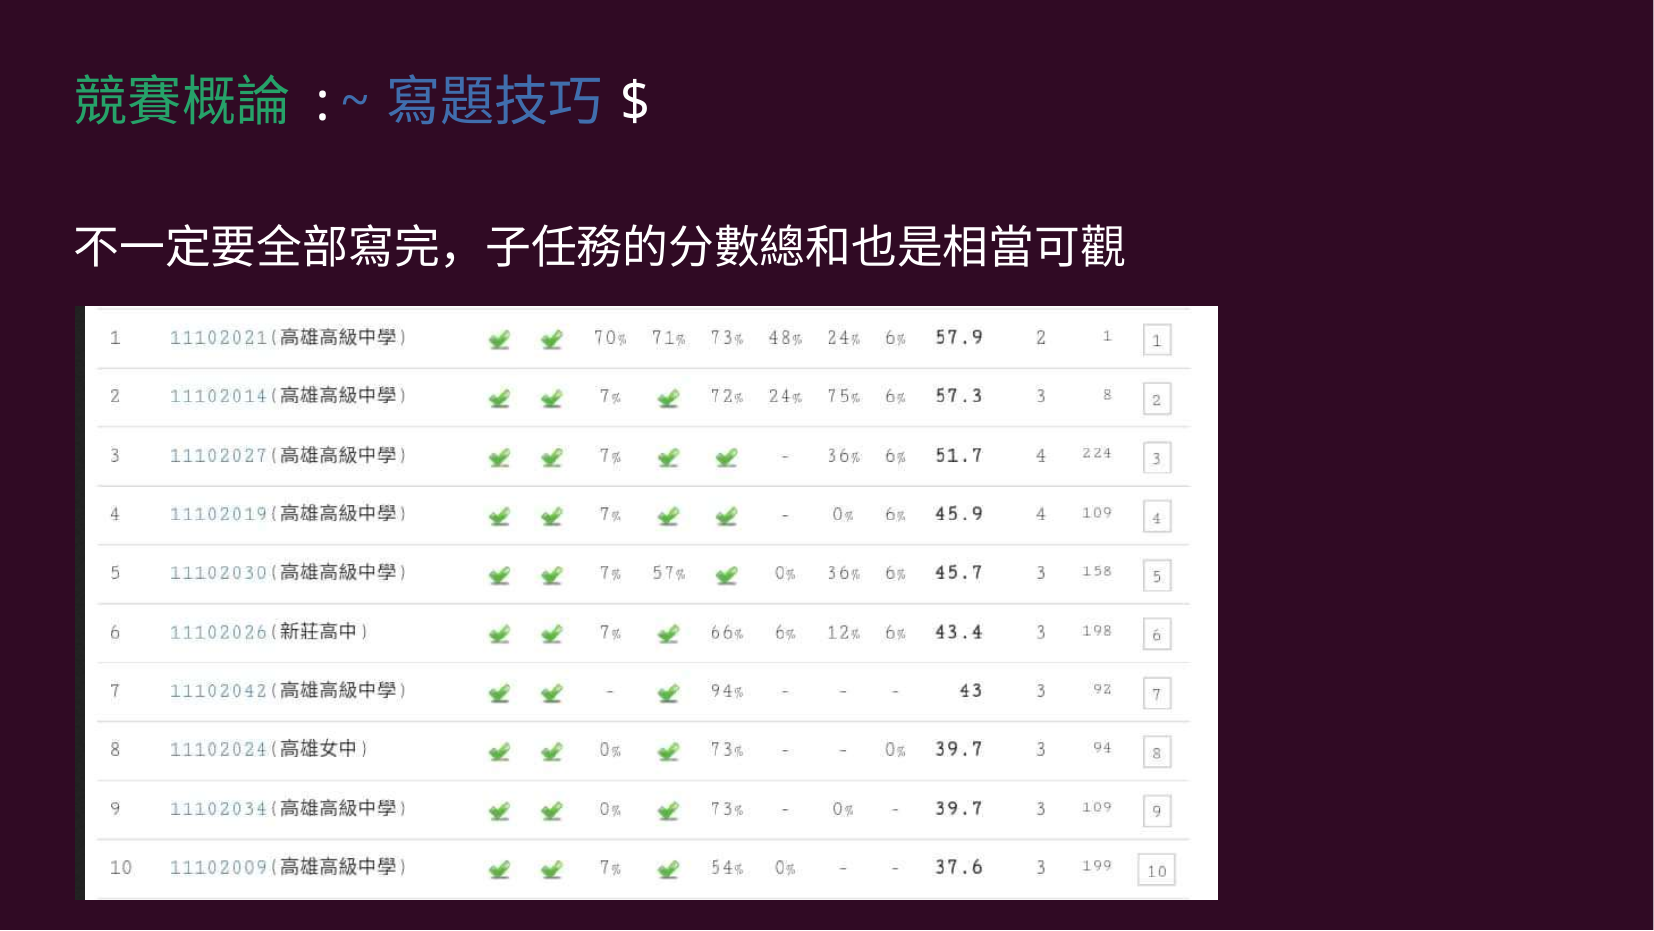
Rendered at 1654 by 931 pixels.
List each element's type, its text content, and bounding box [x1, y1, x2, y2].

picture [75, 306, 1218, 901]
text_box 不一定要全部寫完，子任務的分數總和也是相當可觀 [59, 193, 1613, 672]
text_box 競賽概論:~寫題技巧$ [59, 55, 1201, 139]
